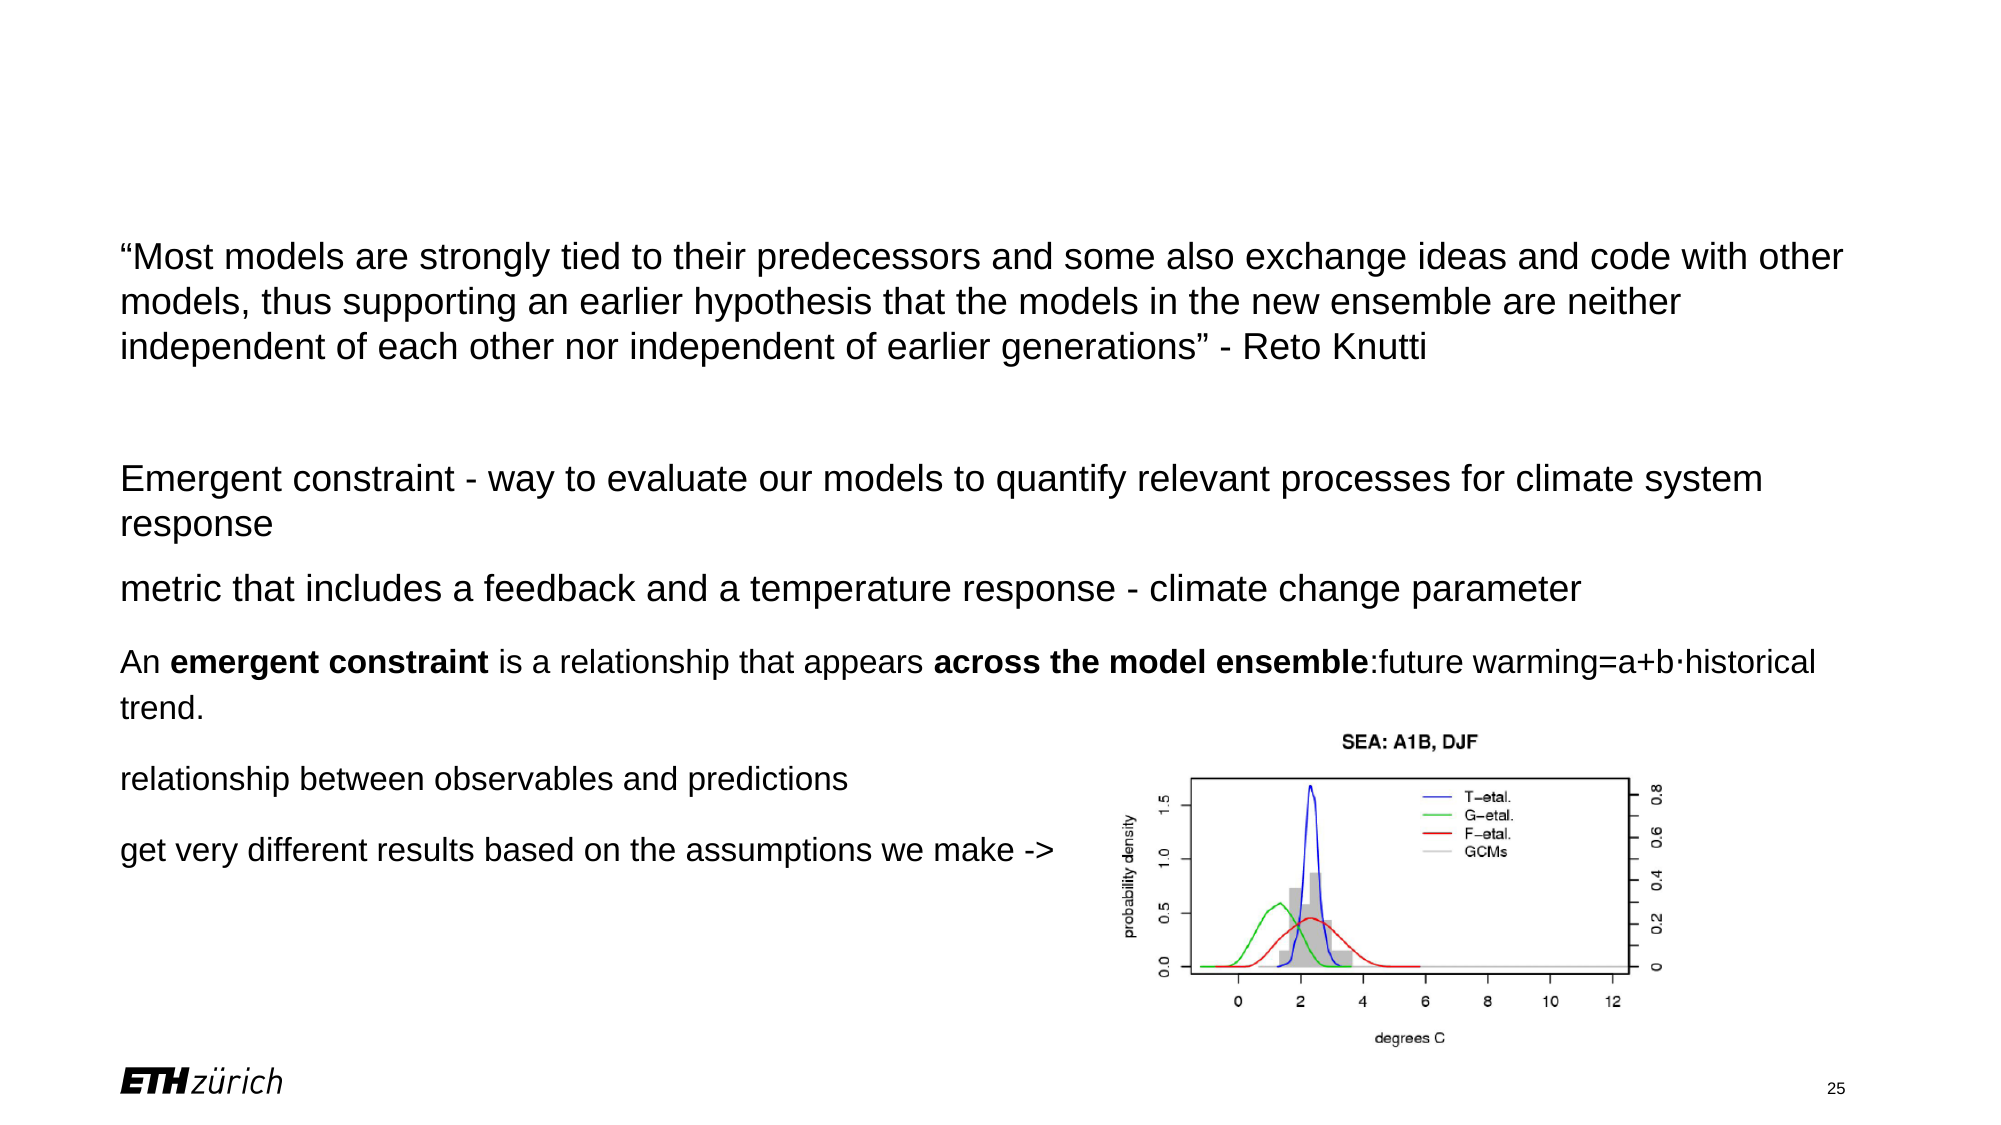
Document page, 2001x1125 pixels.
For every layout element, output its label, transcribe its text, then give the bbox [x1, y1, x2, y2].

list “Most models are strongly tied to their predecessors and some also exchange ideas and code with other models, thus supporting an earlier hypothesis that the models in the new ensemble are neither independent of each other nor independent of earlier generations” - Reto Knutti Emergent constraint - way to evaluate our models to quantify relevant processes for climate system response metric that includes a feedback and a temperature response - climate change parameter An emergent constraint is a relationship that appears across the model ensemble:future warming=a+b⋅historical trend. relationship between observables and predictions get very different results based on the assumptions we make -> [120, 231, 1880, 1000]
slide_number 25 [1827, 1069, 1880, 1106]
picture [1098, 718, 1725, 1070]
